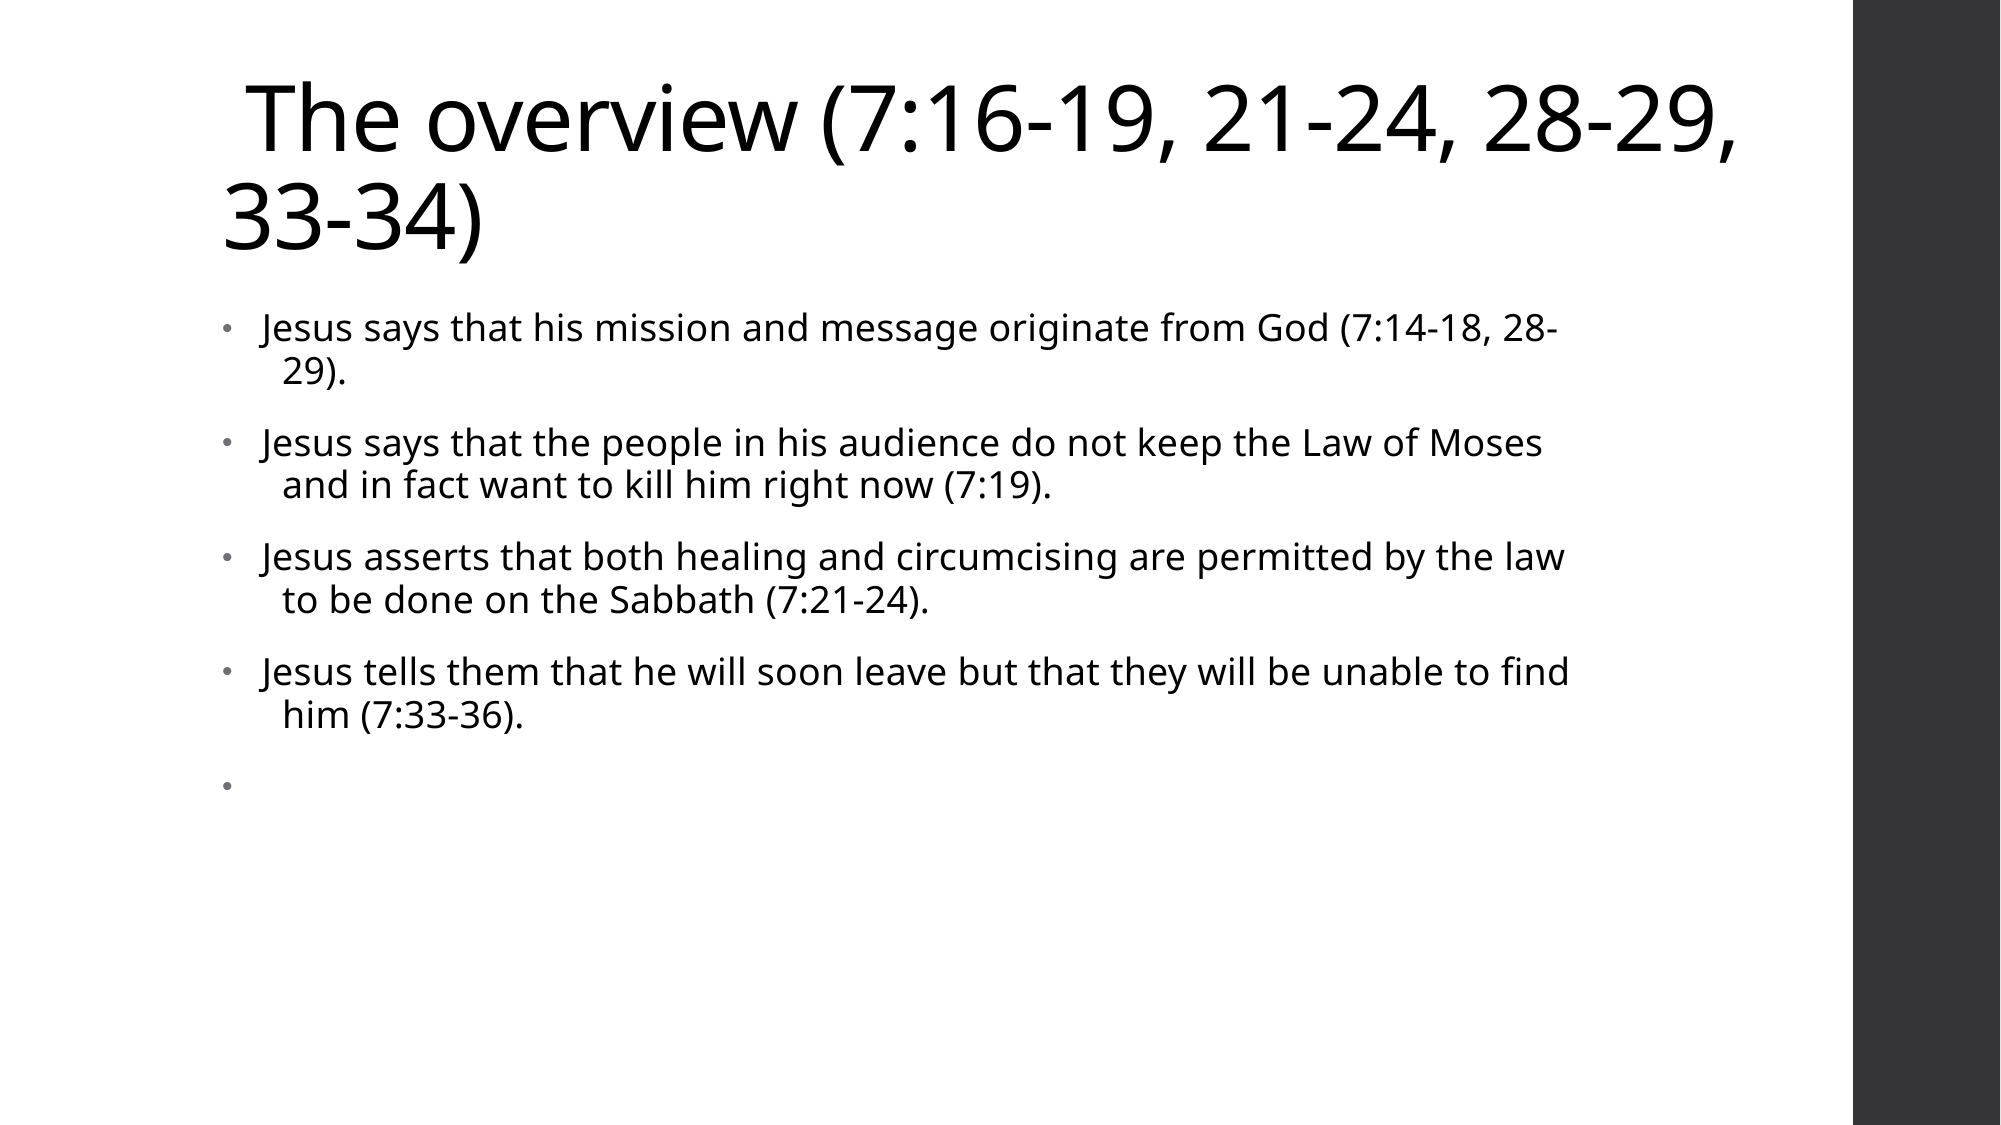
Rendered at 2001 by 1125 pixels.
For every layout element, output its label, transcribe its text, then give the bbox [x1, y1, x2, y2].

title The overview (7:16-19, 21-24, 28-29, 33-34) [206, 60, 1797, 278]
list Jesus says that his mission and message originate from God (7:14-18, 28-29). Jesus says that the people in his audience do not keep the Law of Moses and in fact want to kill him right now (7:19). Jesus asserts that both healing and circumcising are permitted by the law to be done on the Sabbath (7:21-24). Jesus tells them that he will soon leave but that they will be unable to find him (7:33-36). [206, 299, 1617, 1014]
